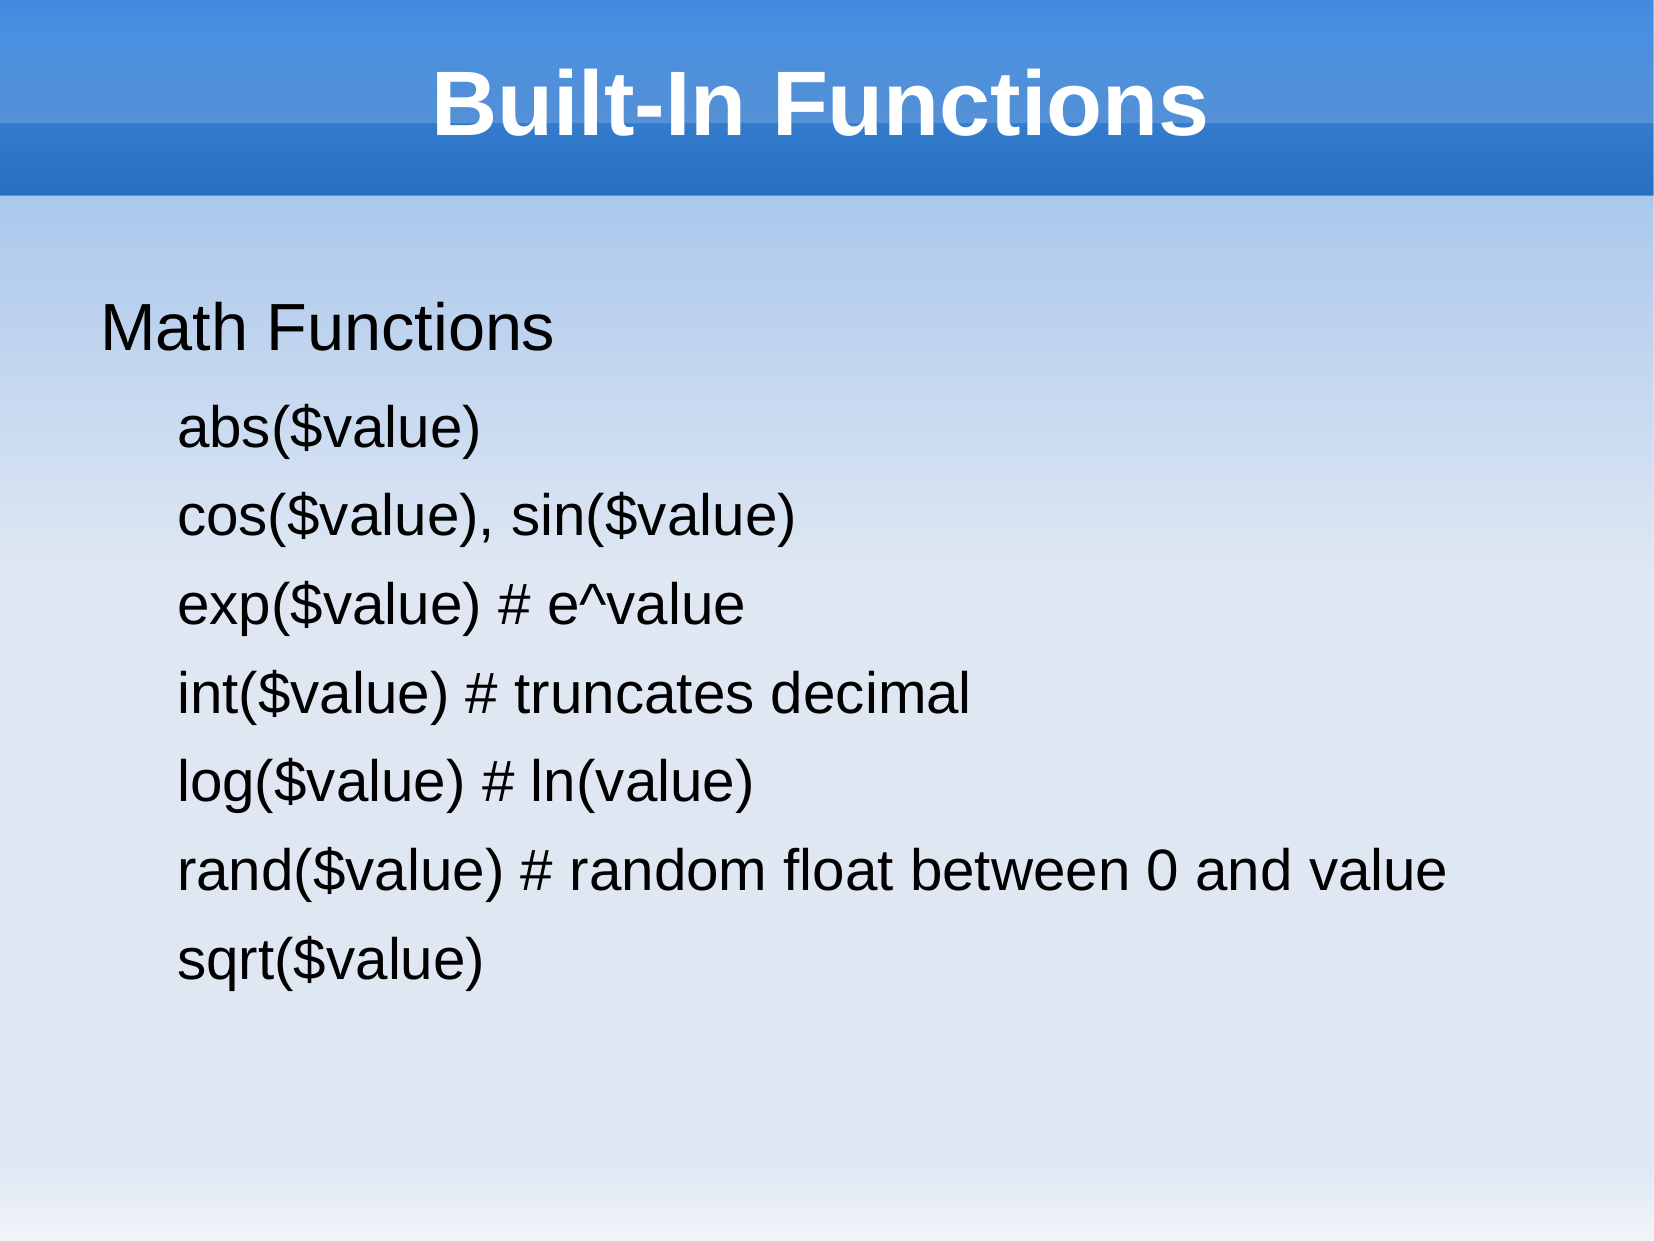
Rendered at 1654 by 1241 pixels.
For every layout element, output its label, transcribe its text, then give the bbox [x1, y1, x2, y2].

list Math Functions abs($value) cos($value), sin($value) exp($value) # e^value int($value) # truncates decimal log($value) # ln(value) rand($value) # random float between 0 and value sqrt($value) [82, 290, 1571, 1109]
picture [0, 0, 1654, 1241]
title Built-In Functions [76, 0, 1565, 208]
